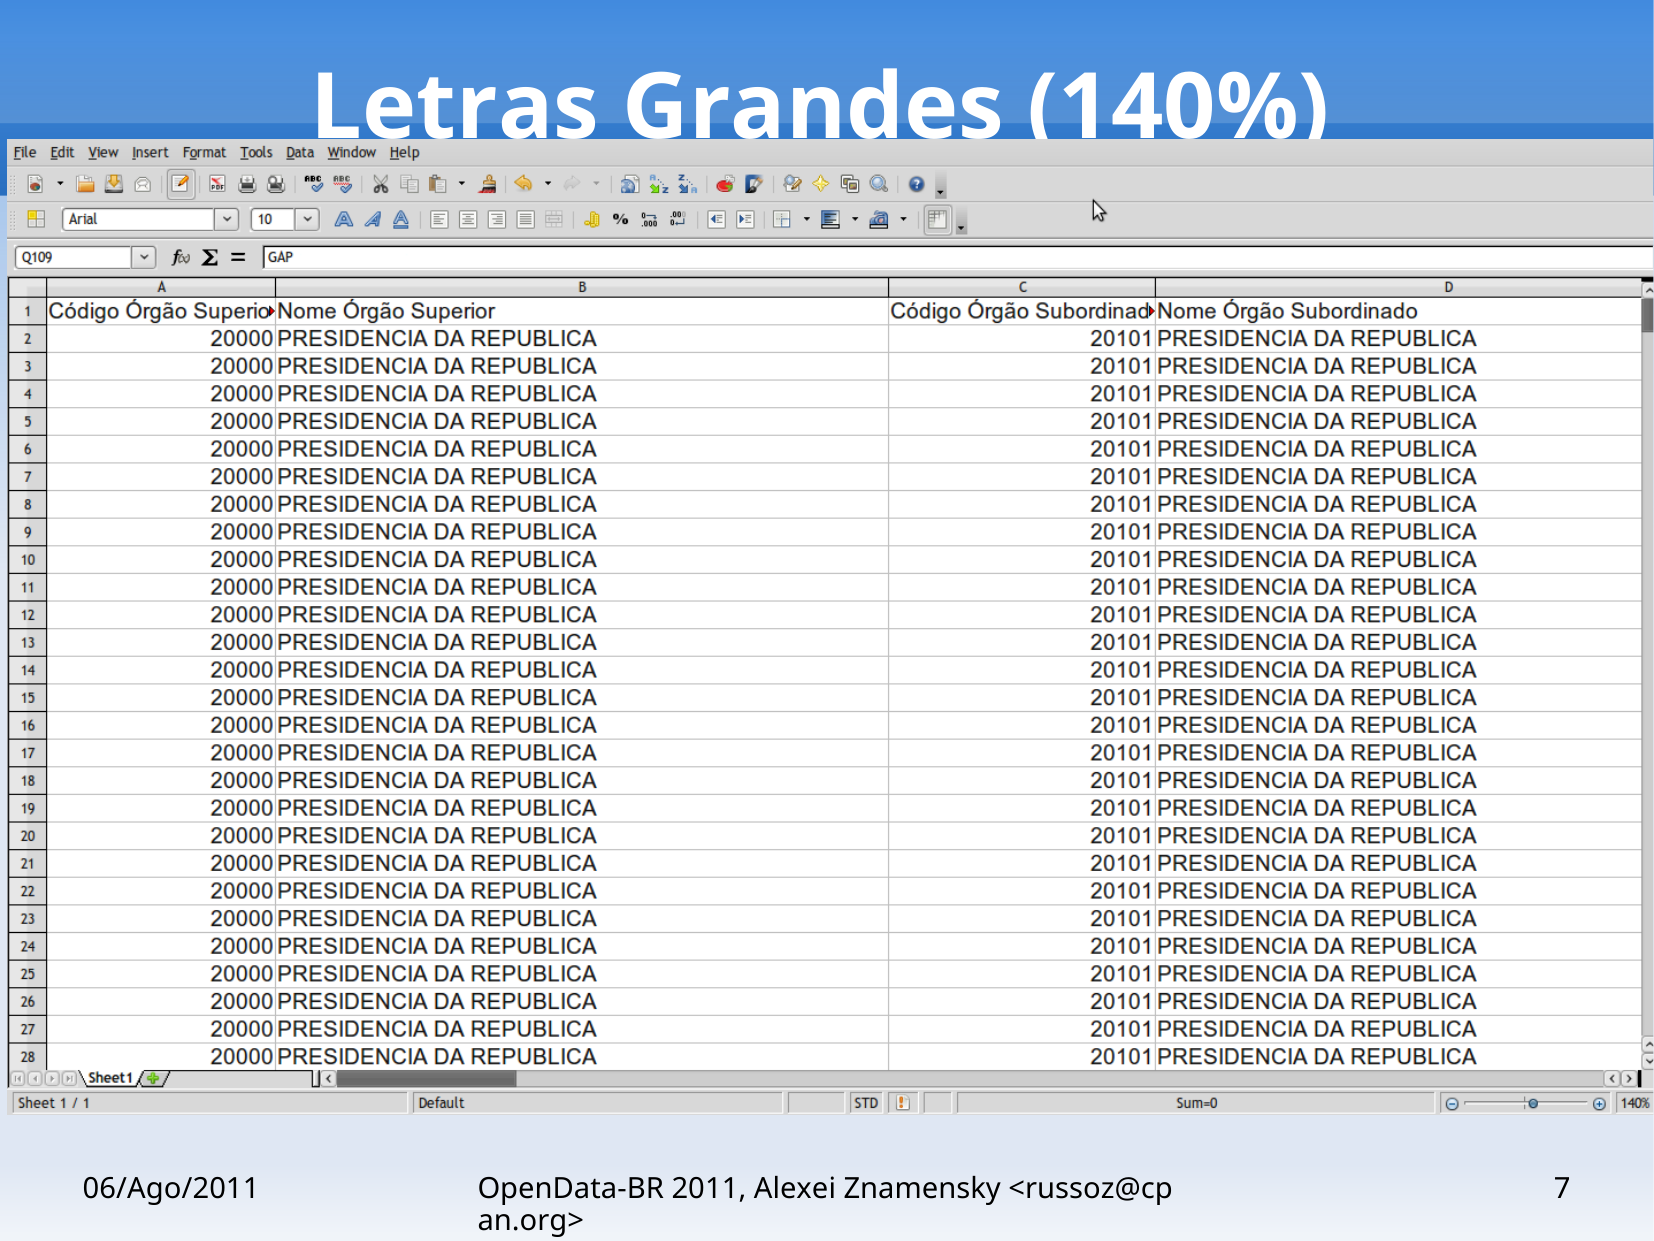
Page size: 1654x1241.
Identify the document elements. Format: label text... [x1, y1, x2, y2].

picture [0, 0, 1654, 1241]
title Letras Grandes (140%) [76, 0, 1565, 139]
